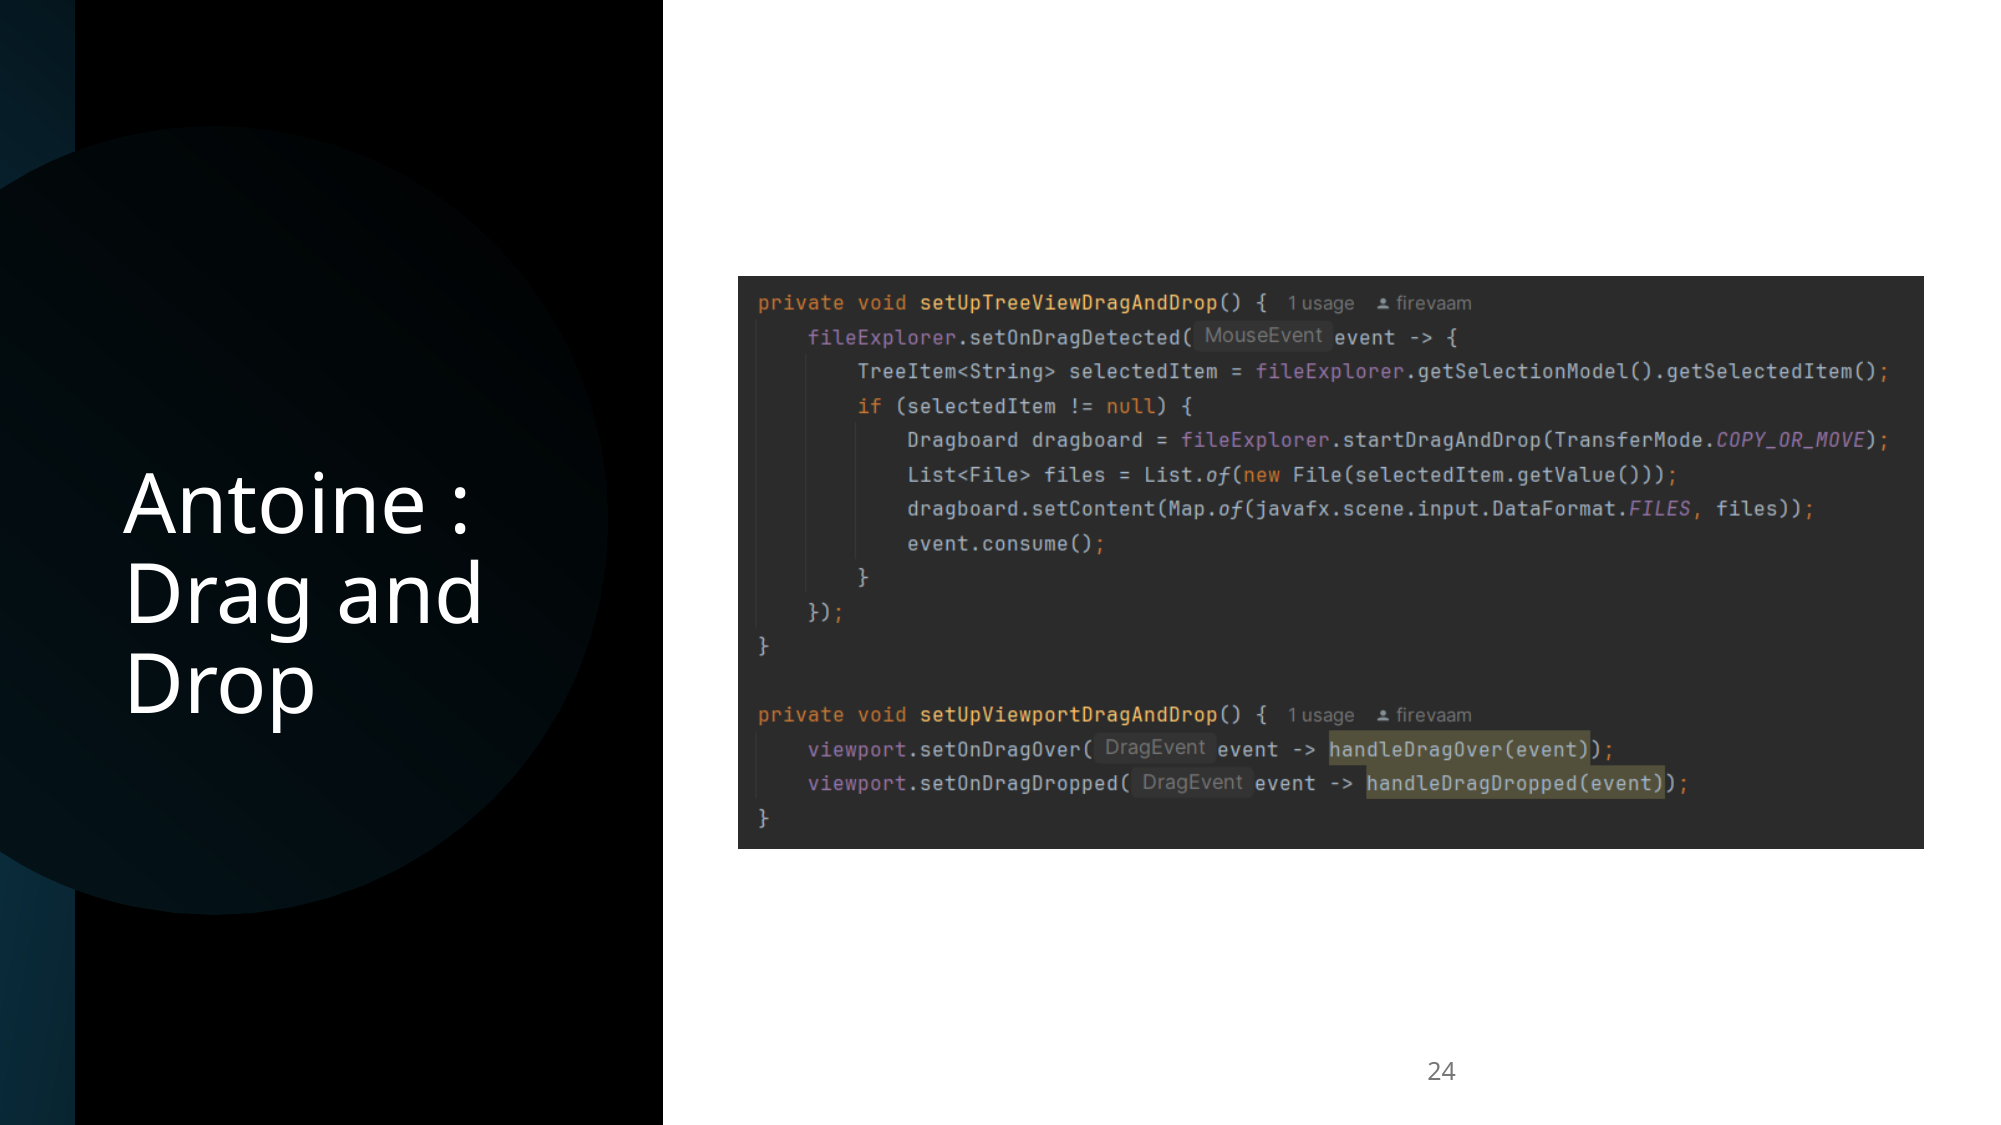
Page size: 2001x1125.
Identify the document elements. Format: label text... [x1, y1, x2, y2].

title Antoine : Drag and Drop [108, 453, 581, 958]
text_box [0, 0, 2000, 1125]
picture [738, 276, 1924, 849]
